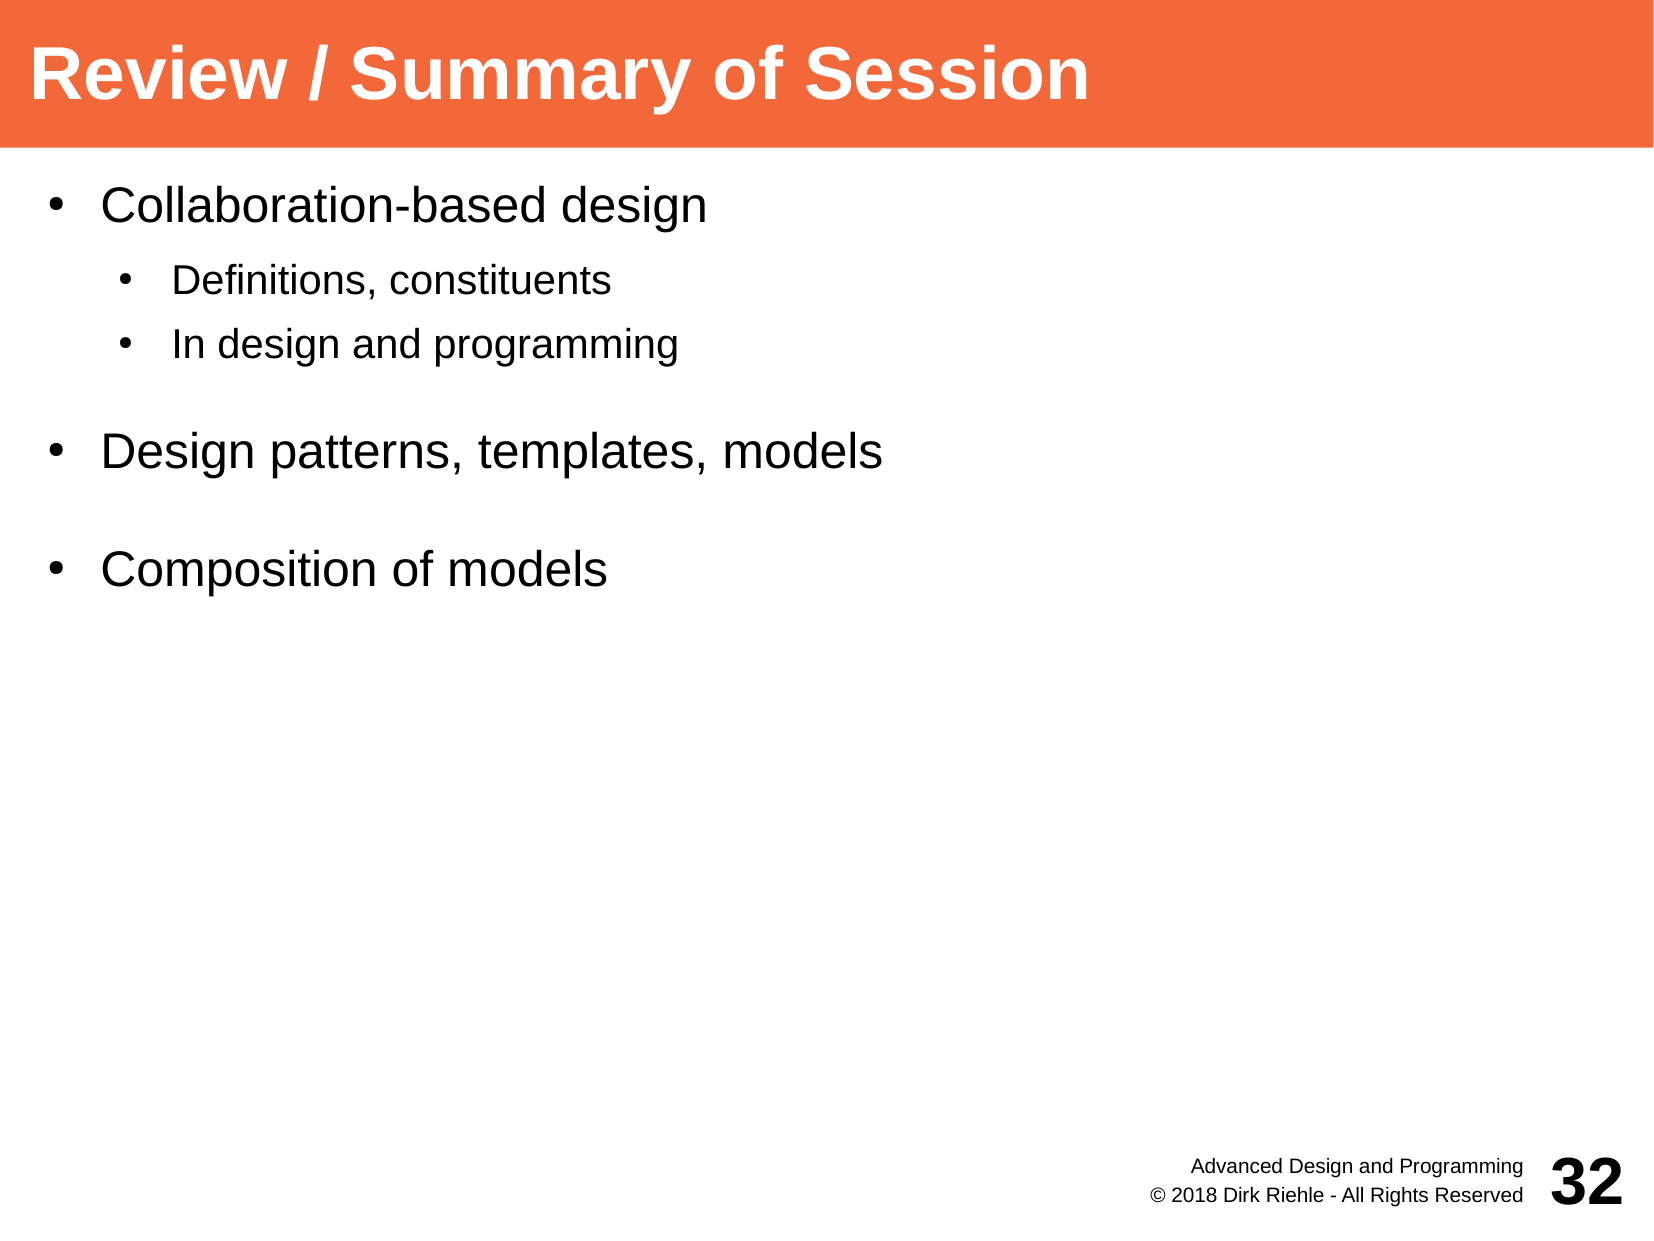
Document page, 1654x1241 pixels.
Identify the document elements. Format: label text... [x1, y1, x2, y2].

title Review / Summary of Session [0, 0, 1654, 148]
list Collaboration-based design Definitions, constituents In design and programming Design patterns, templates, models Composition of models [29, 177, 1625, 1063]
